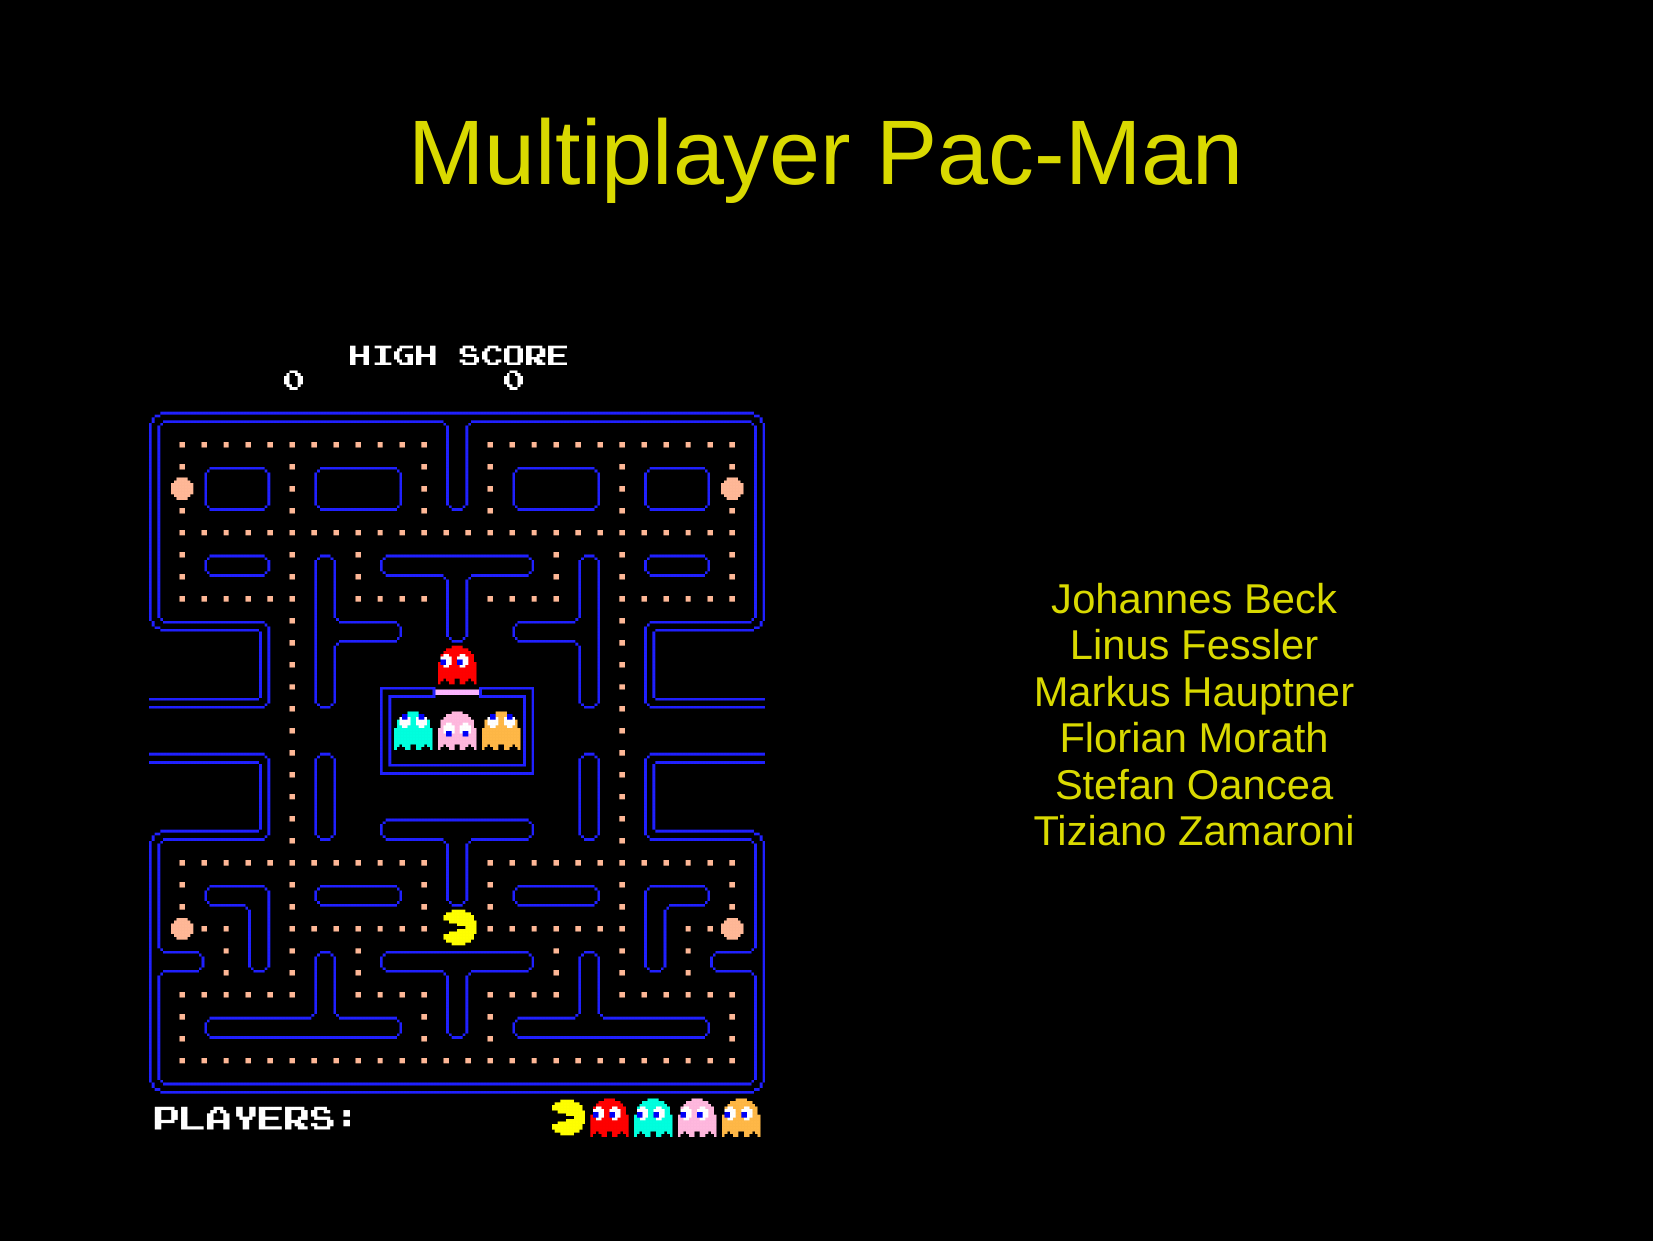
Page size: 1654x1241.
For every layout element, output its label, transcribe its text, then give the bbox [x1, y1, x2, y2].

subtitle Johannes Beck Linus Fessler Markus Hauptner Florian Morath Stefan Oancea Tiziano Zamaroni [978, 510, 1410, 920]
title Multiplayer Pac-Man [82, 49, 1571, 257]
picture [149, 337, 765, 1141]
